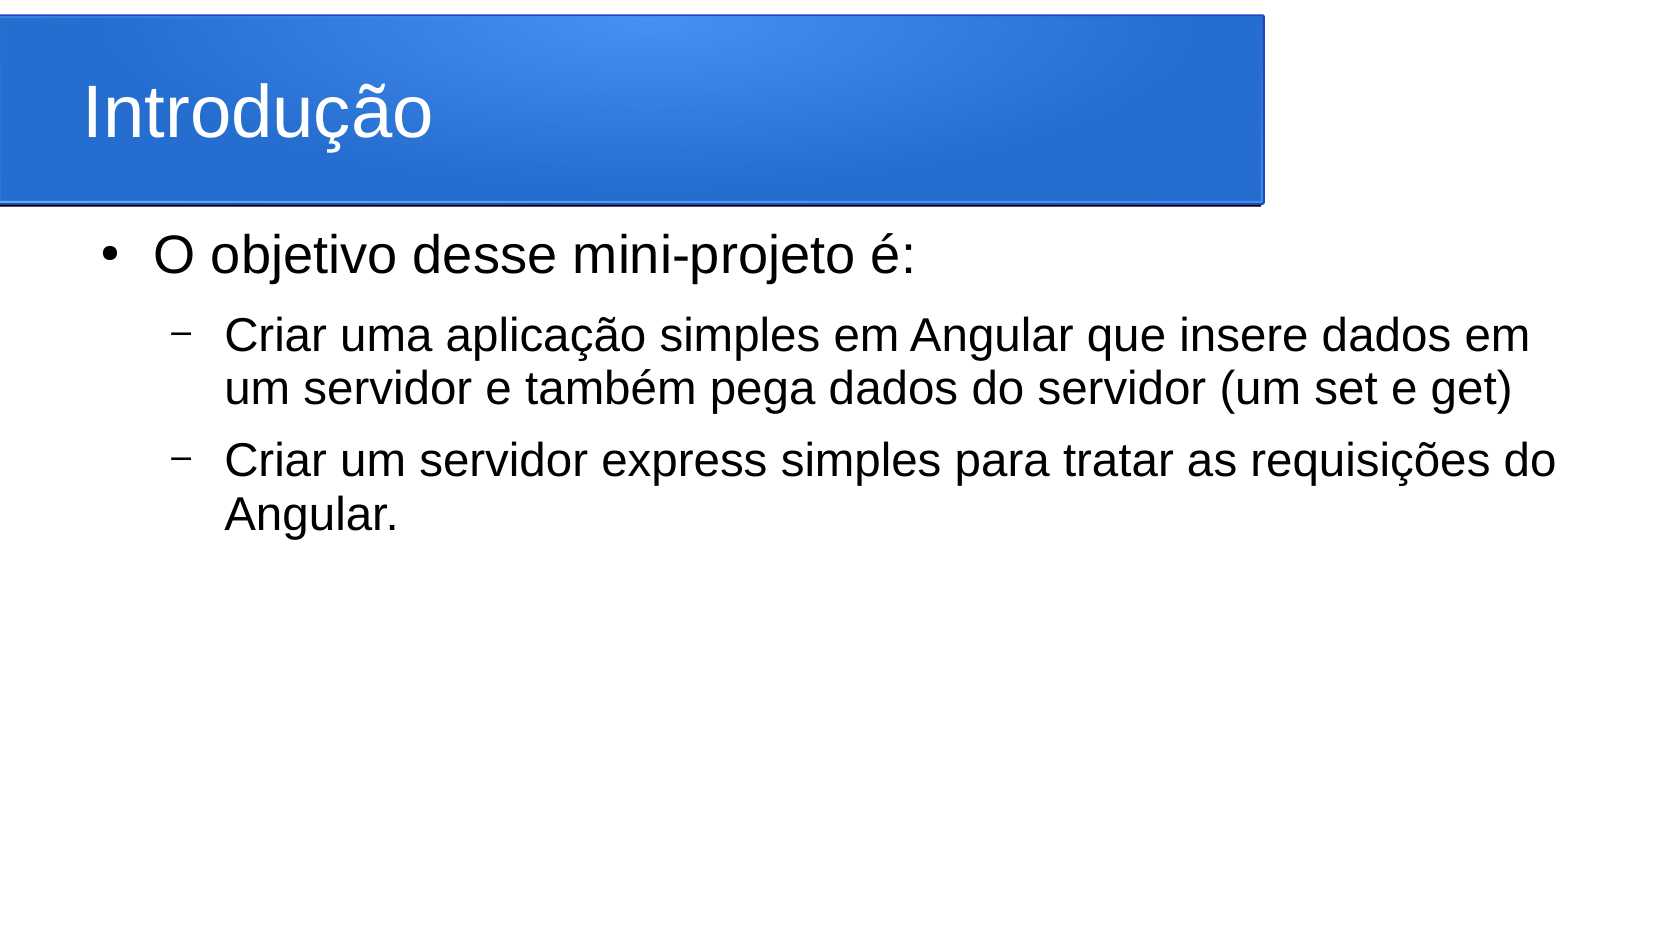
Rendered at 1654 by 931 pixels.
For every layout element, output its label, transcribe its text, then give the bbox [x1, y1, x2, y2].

list O objetivo desse mini-projeto é: Criar uma aplicação simples em Angular que insere dados em um servidor e também pega dados do servidor (um set e get) Criar um servidor express simples para tratar as requisições do Angular. [82, 224, 1571, 764]
title Introdução [82, 35, 1235, 189]
